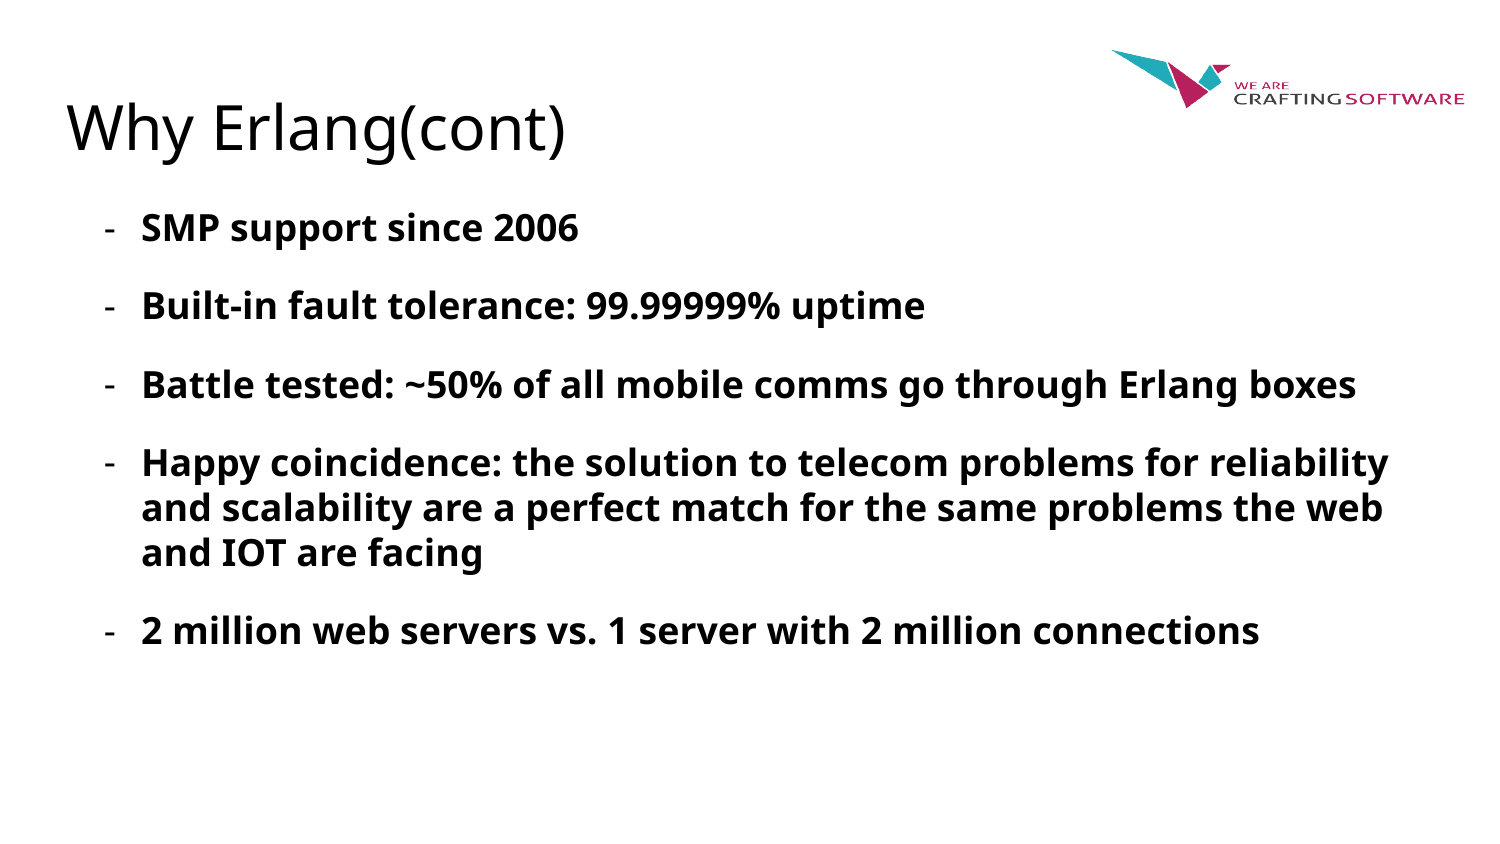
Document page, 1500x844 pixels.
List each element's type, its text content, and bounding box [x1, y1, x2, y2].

picture [1094, 0, 1481, 163]
list SMP support since 2006 Built-in fault tolerance: 99.99999% uptime Battle tested: ~50% of all mobile comms go through Erlang boxes Happy coincidence: the solution to telecom problems for reliability and scalability are a perfect match for the same problems the web and IOT are facing 2 million web servers vs. 1 server with 2 million connections [51, 189, 1449, 750]
title Why Erlang(cont) [51, 72, 1449, 167]
